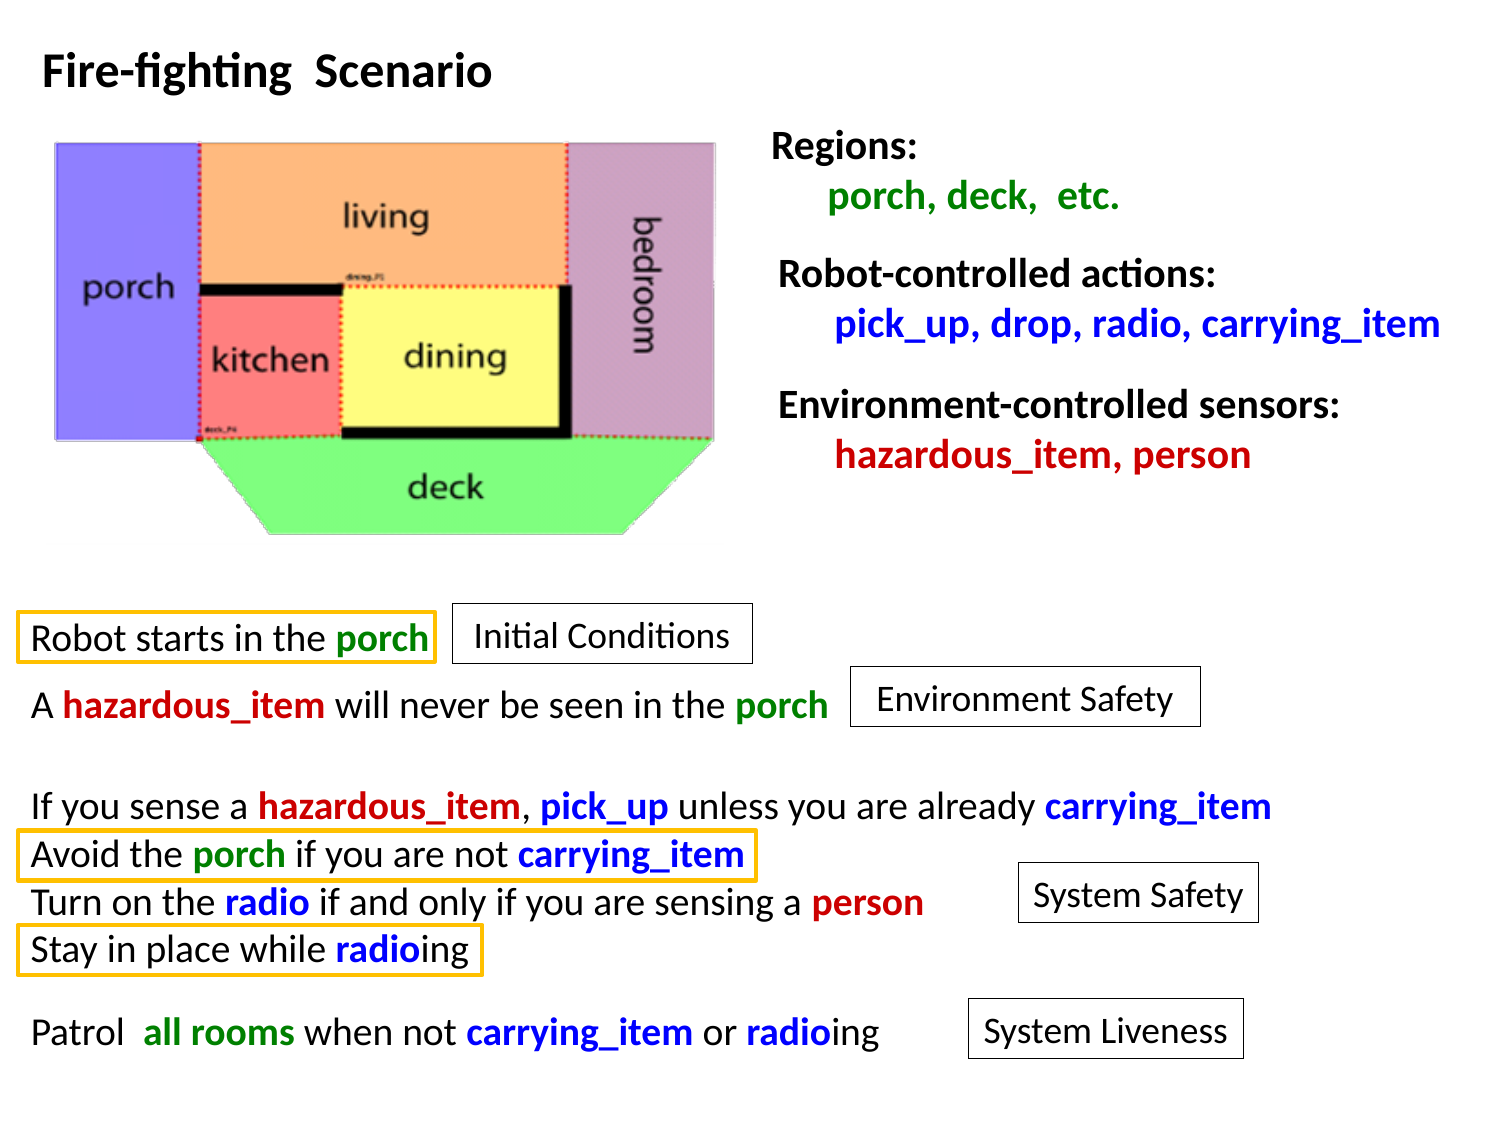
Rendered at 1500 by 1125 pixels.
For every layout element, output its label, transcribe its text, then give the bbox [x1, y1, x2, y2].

text_box Environment-controlled sensors: hazardous_item, person [763, 369, 1394, 485]
text_box Initial Conditions [452, 603, 753, 664]
text_box Fire-fighting Scenario [27, 29, 509, 105]
text_box Environment Safety [850, 666, 1201, 727]
picture [44, 133, 727, 547]
text_box If you sense a hazardous_item, pick_up unless you are already carrying_item Avoid the porch if you are not carrying_item Turn on the radio if and only if you are sensing a person Stay in place while radioing [15, 773, 1500, 978]
text_box System Liveness [968, 998, 1244, 1059]
text_box Regions: porch, deck, etc. [756, 110, 1157, 226]
text_box Robot-controlled actions: pick_up, drop, radio, carrying_item [763, 238, 1457, 354]
text_box Robot starts in the porch [15, 557, 729, 668]
text_box Patrol all rooms when not carrying_item or radioing [16, 998, 1479, 1061]
text_box A hazardous_item will never be seen in the porch [16, 671, 992, 734]
